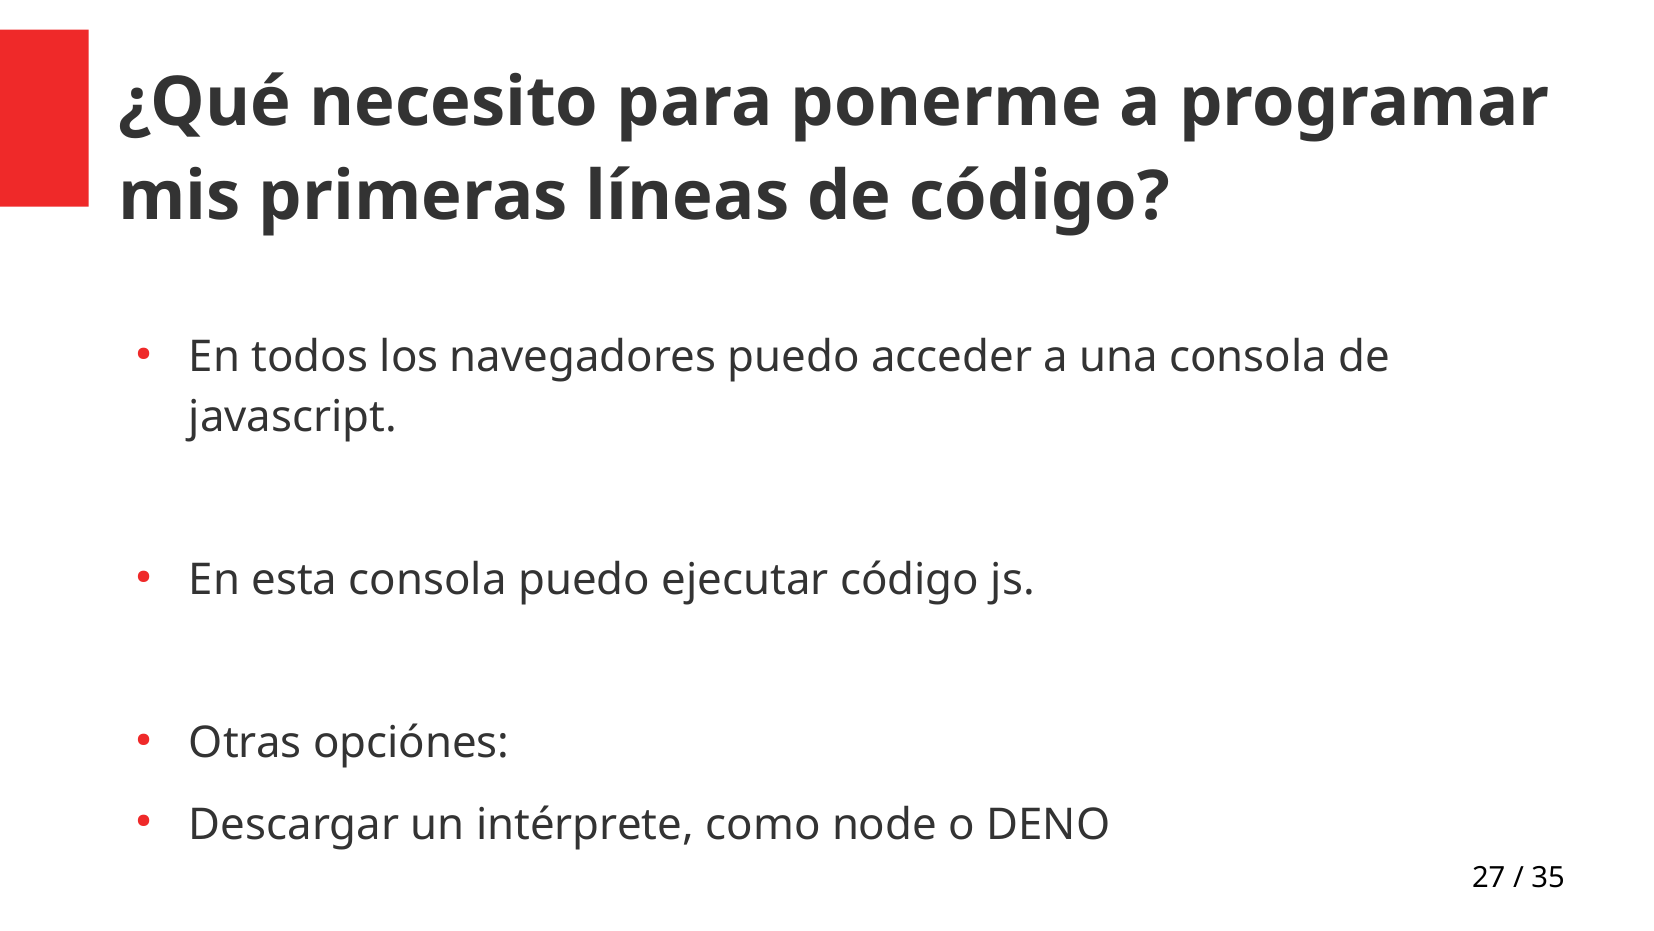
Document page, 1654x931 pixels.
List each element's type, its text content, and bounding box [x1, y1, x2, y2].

list En todos los navegadores puedo acceder a una consola de javascript. En esta consola puedo ejecutar código js. Otras opciónes: Descargar un intérprete, como node o DENO [118, 324, 1595, 798]
title ¿Qué necesito para ponerme a programar mis primeras líneas de código? [118, 25, 1595, 266]
